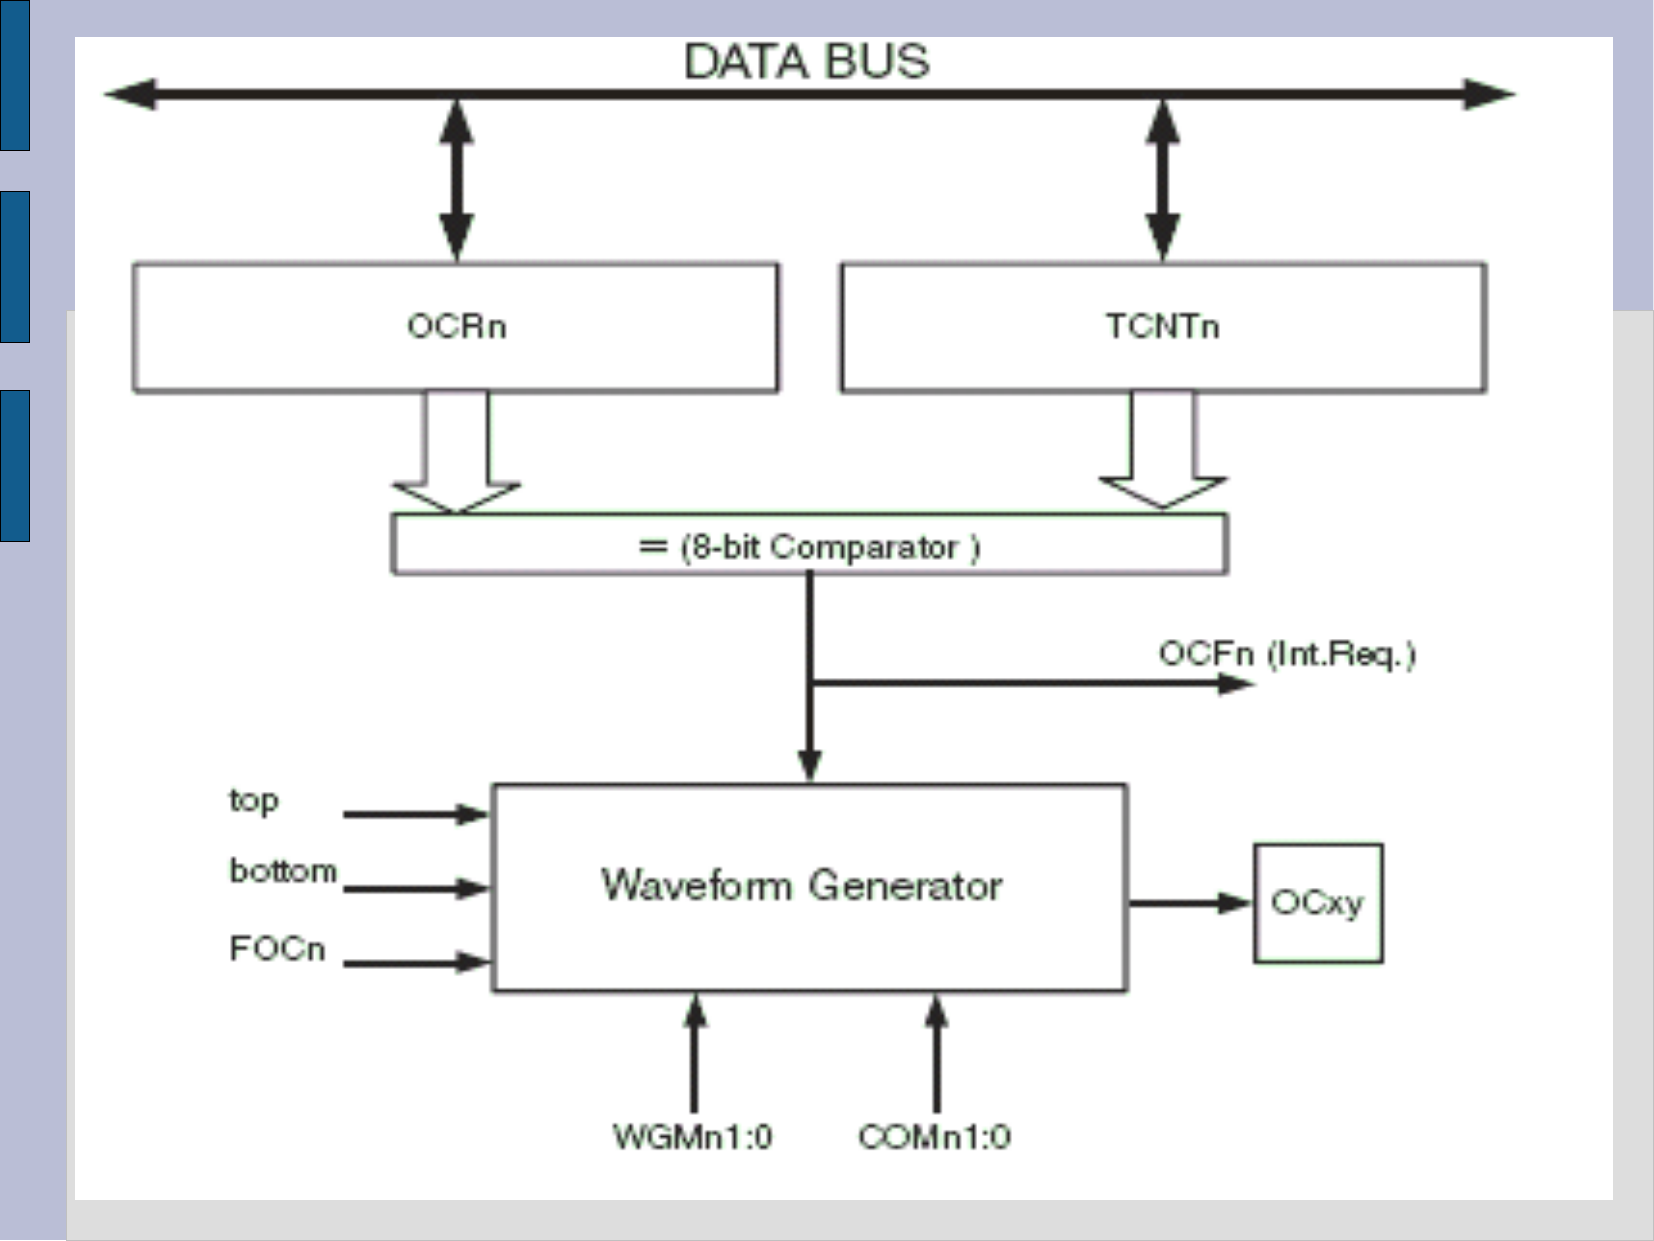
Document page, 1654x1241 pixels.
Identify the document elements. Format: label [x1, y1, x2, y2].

picture [75, 37, 1613, 1201]
